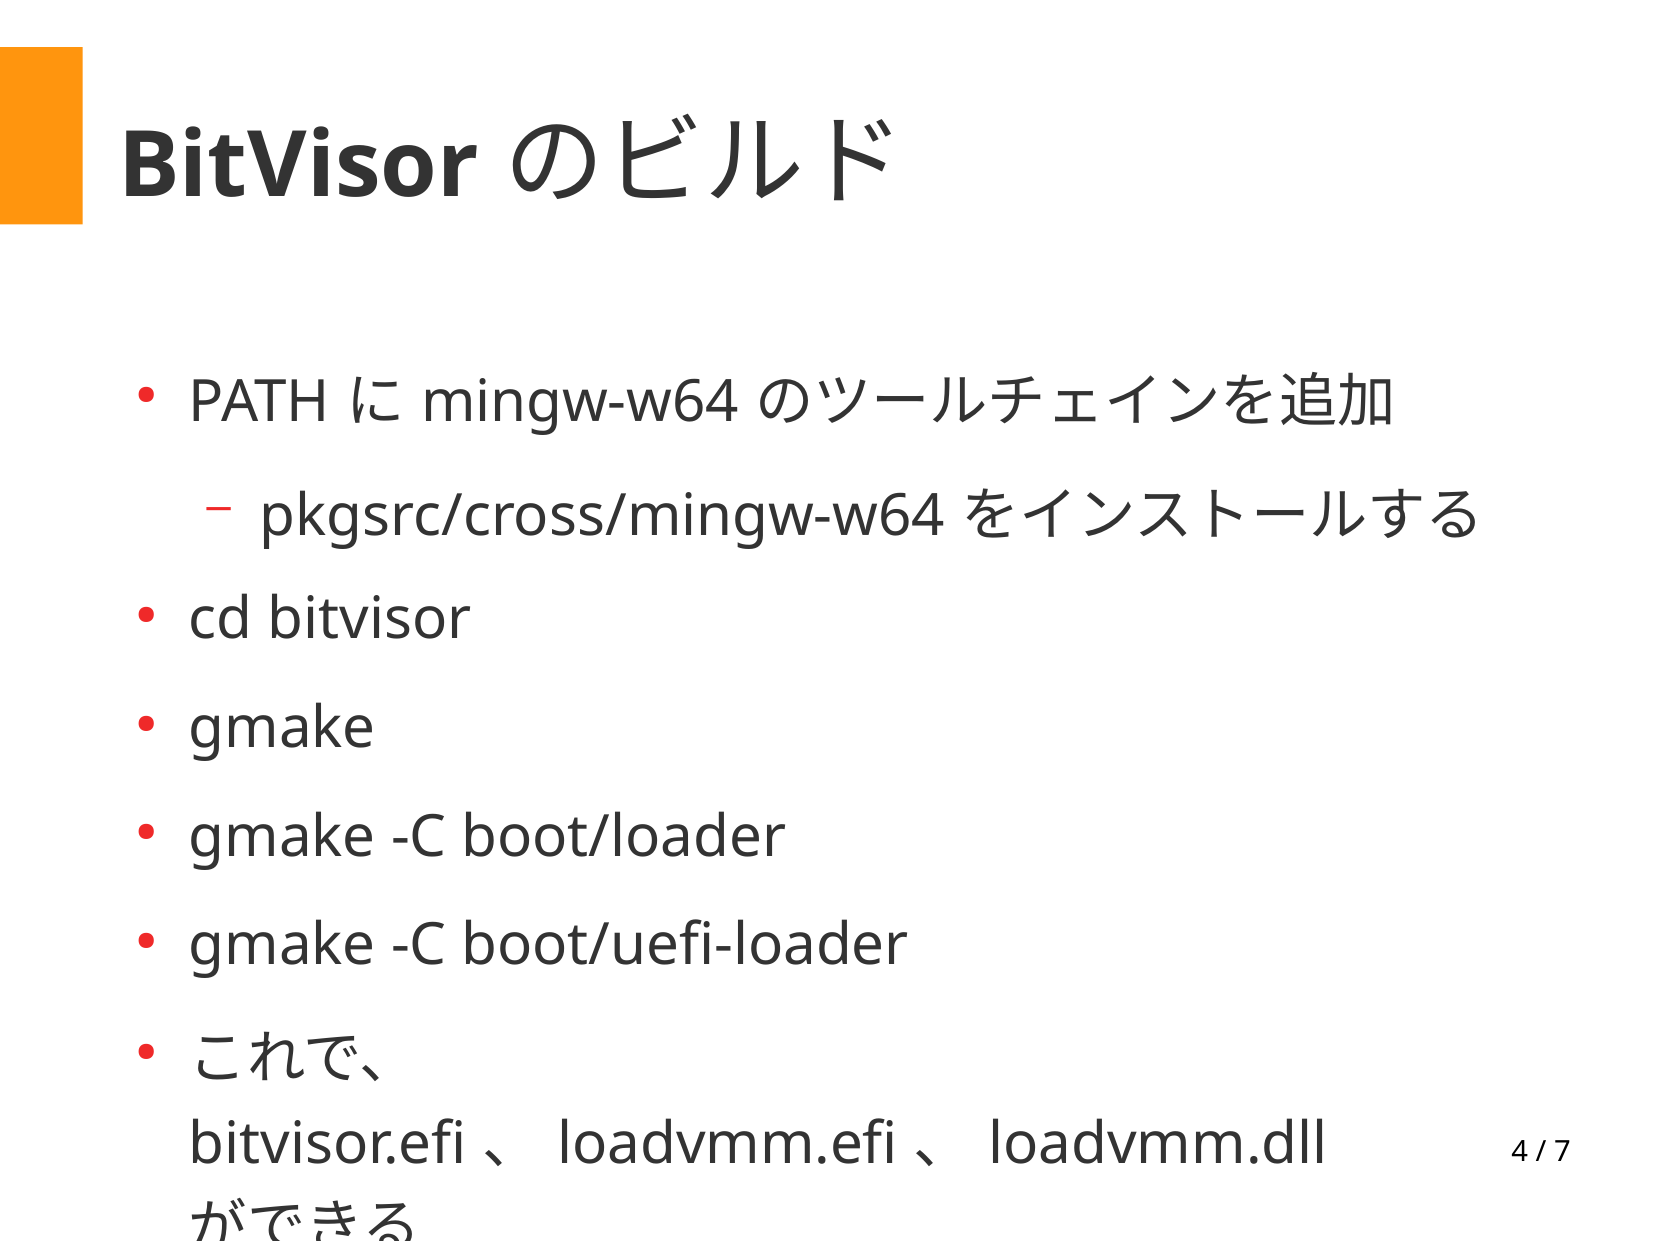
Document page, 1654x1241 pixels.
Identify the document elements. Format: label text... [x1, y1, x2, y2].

title BitVisorのビルド [118, 49, 1571, 257]
list PATHにmingw-w64のツールチェインを追加 pkgsrc/cross/mingw-w64をインストールする cd bitvisor gmake gmake -C boot/loader gmake -C boot/uefi-loader これで、 bitvisor.efi、loadvmm.efi、loadvmm.dll ができる [118, 354, 1536, 1074]
